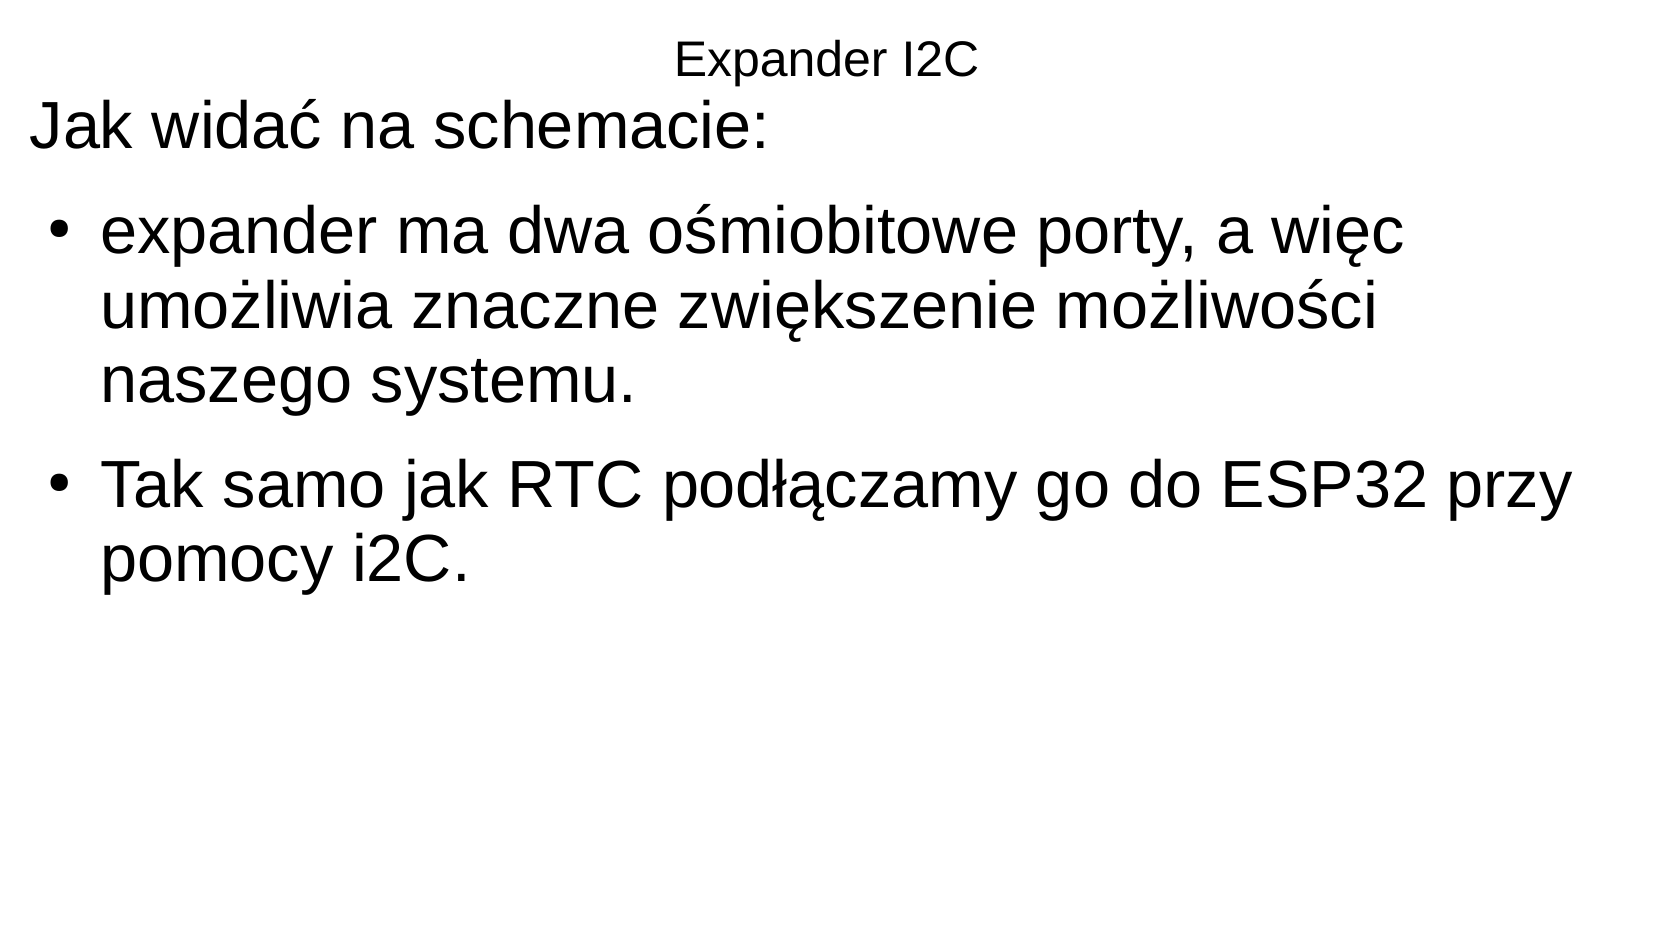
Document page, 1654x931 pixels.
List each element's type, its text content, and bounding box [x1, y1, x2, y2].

list Jak widać na schemacie: expander ma dwa ośmiobitowe porty, a więc umożliwia znaczne zwiększenie możliwości naszego systemu. Tak samo jak RTC podłączamy go do ESP32 przy pomocy i2C. [29, 88, 1625, 886]
title Expander I2C [29, 29, 1625, 88]
